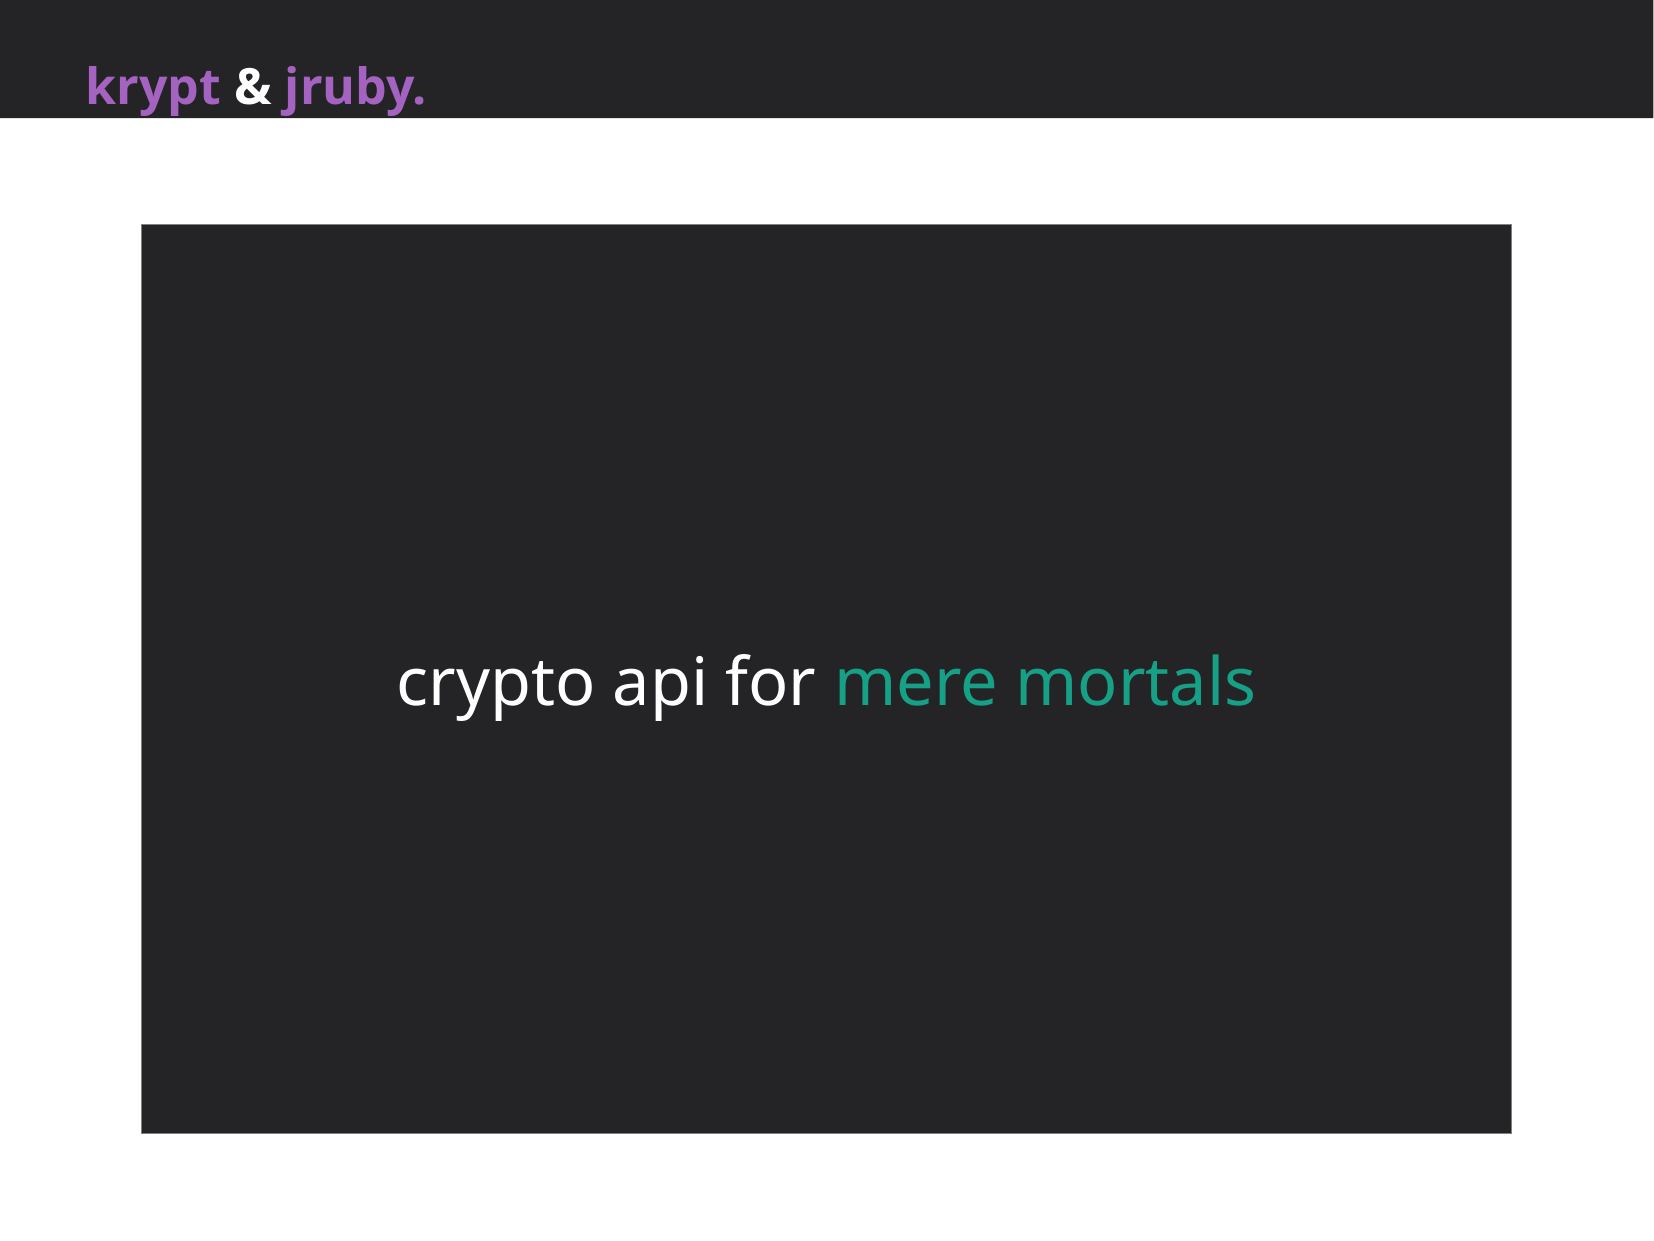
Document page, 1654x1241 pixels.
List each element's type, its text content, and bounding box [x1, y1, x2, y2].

text_box crypto api for mere mortals [141, 224, 1512, 1134]
text_box [0, 0, 1654, 119]
text_box krypt & jruby. [70, 43, 1359, 119]
